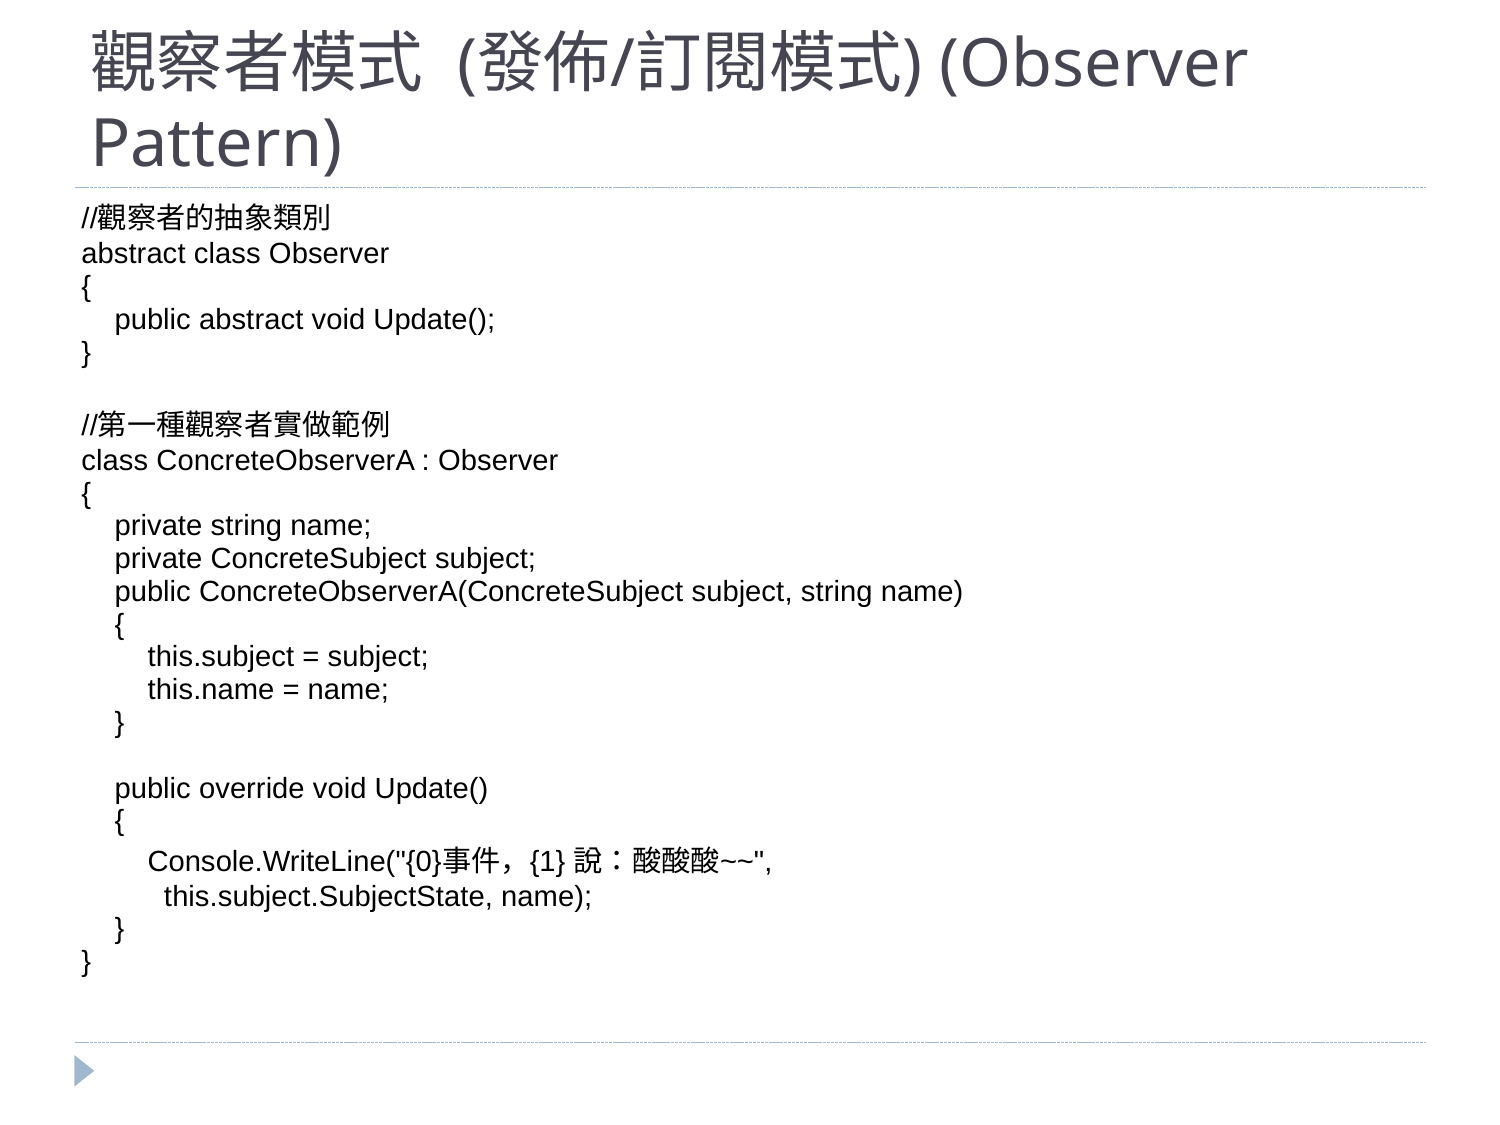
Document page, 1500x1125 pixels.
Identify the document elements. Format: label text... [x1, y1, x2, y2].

text_box //觀察者的抽象類別 abstract class Observer { public abstract void Update(); } //第一種觀察者實做範例 class ConcreteObserverA : Observer { private string name; private ConcreteSubject subject; public ConcreteObserverA(ConcreteSubject subject, string name) { this.subject = subject; this.name = name; } public override void Update() { Console.WriteLine("{0}事件，{1} 說：酸酸酸~~", this.subject.SubjectState, name); } } [66, 187, 1394, 1004]
title 觀察者模式 (發佈/訂閱模式) (Observer Pattern) [75, 25, 1426, 188]
